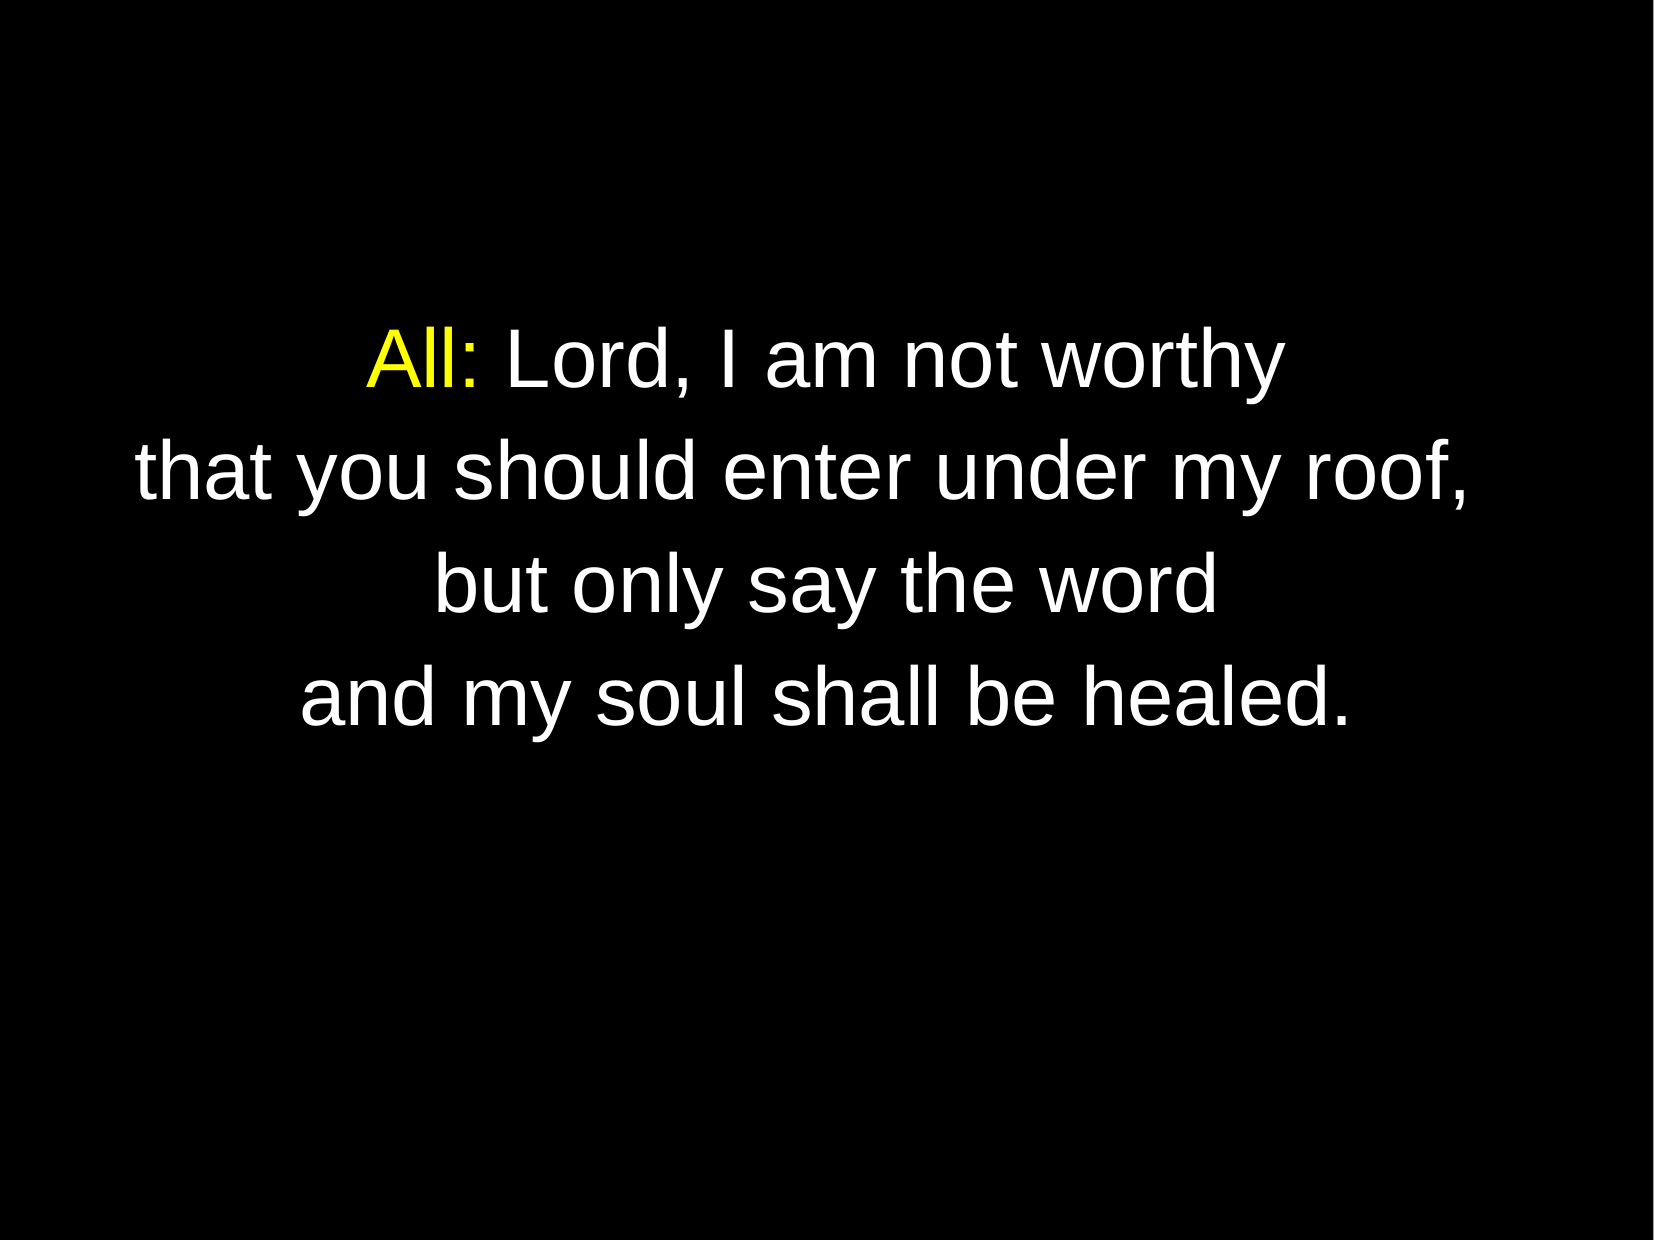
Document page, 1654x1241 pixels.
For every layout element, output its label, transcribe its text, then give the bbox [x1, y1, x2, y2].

list All: Lord, I am not worthy that you should enter under my roof, but only say the word and my soul shall be healed. [0, 307, 1654, 1241]
